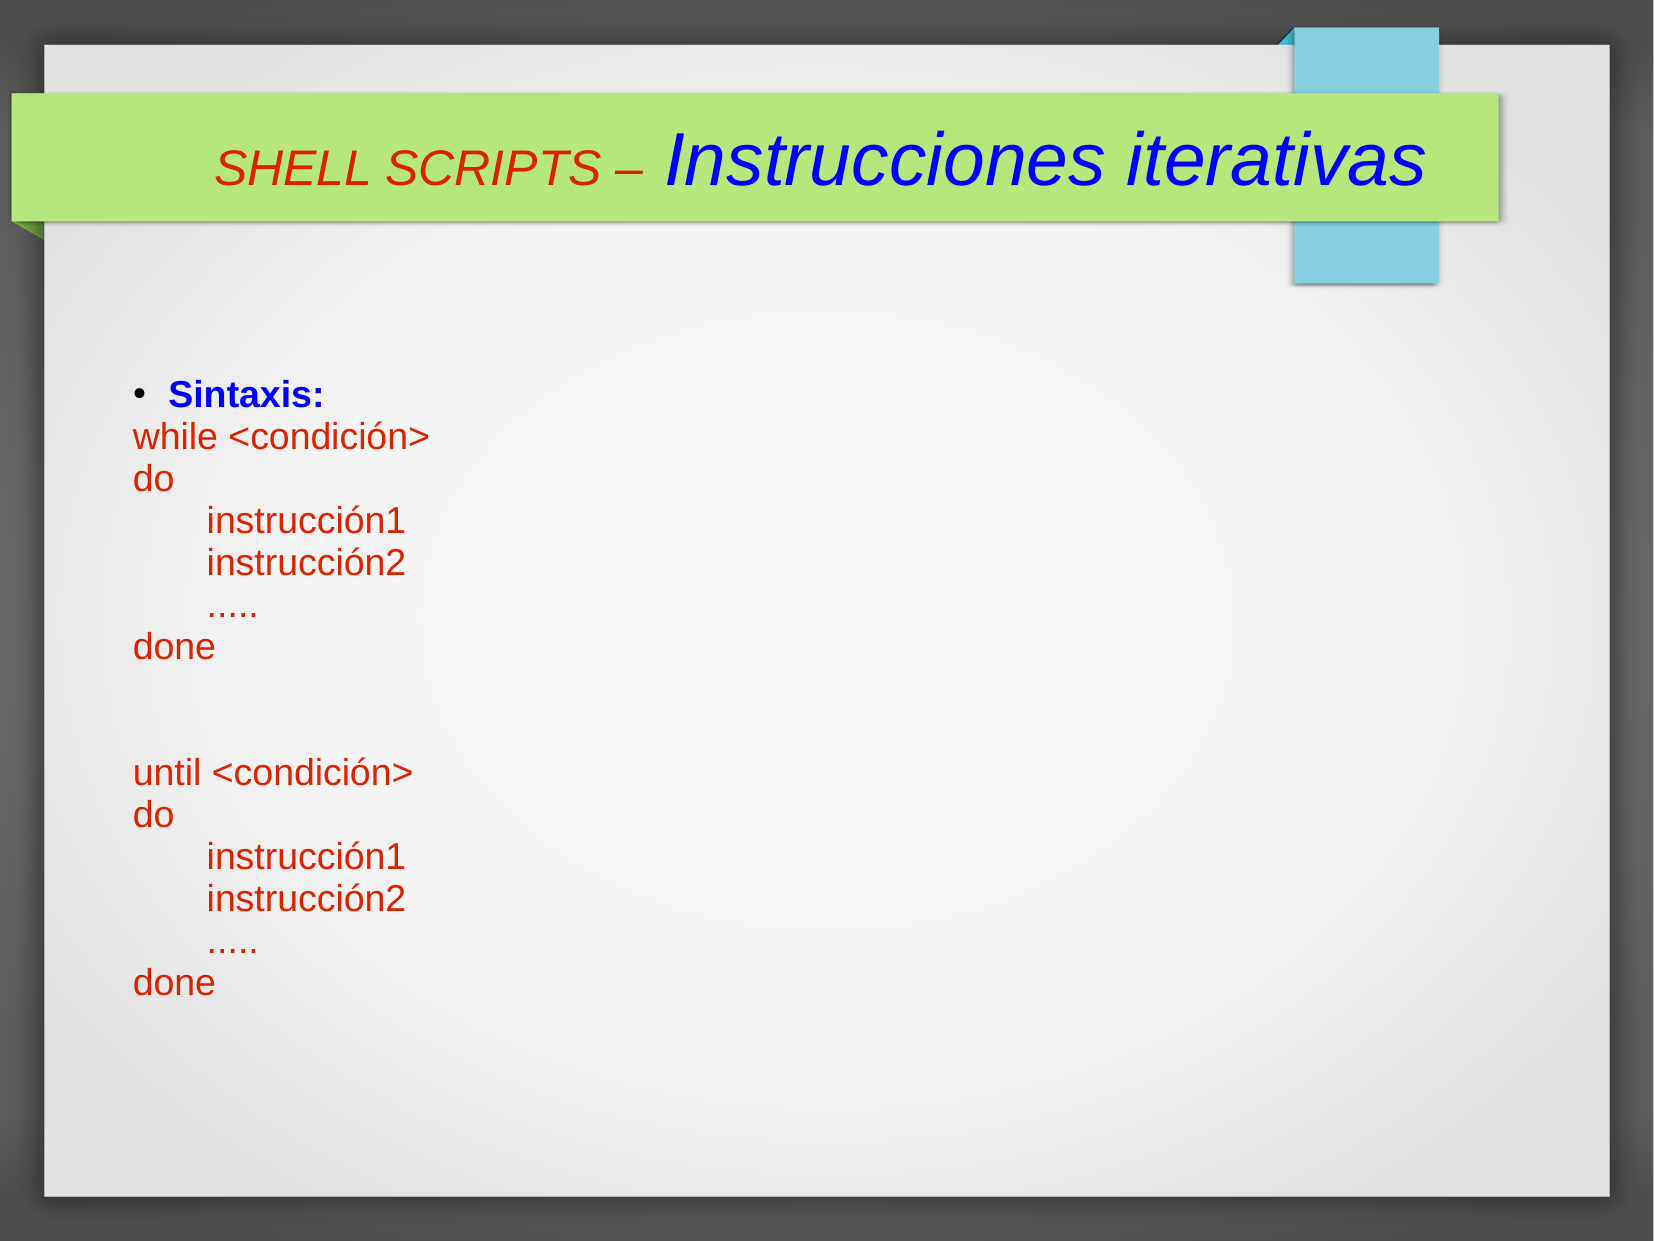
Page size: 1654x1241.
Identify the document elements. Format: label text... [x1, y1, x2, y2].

picture [0, 0, 1654, 1241]
title SHELL SCRIPTS – Instrucciones iterativas [70, 106, 1571, 213]
text_box Sintaxis: while <condición> do instrucción1 instrucción2 ..... done until <condición> do instrucción1 instrucción2 ..... done [118, 366, 1323, 1011]
